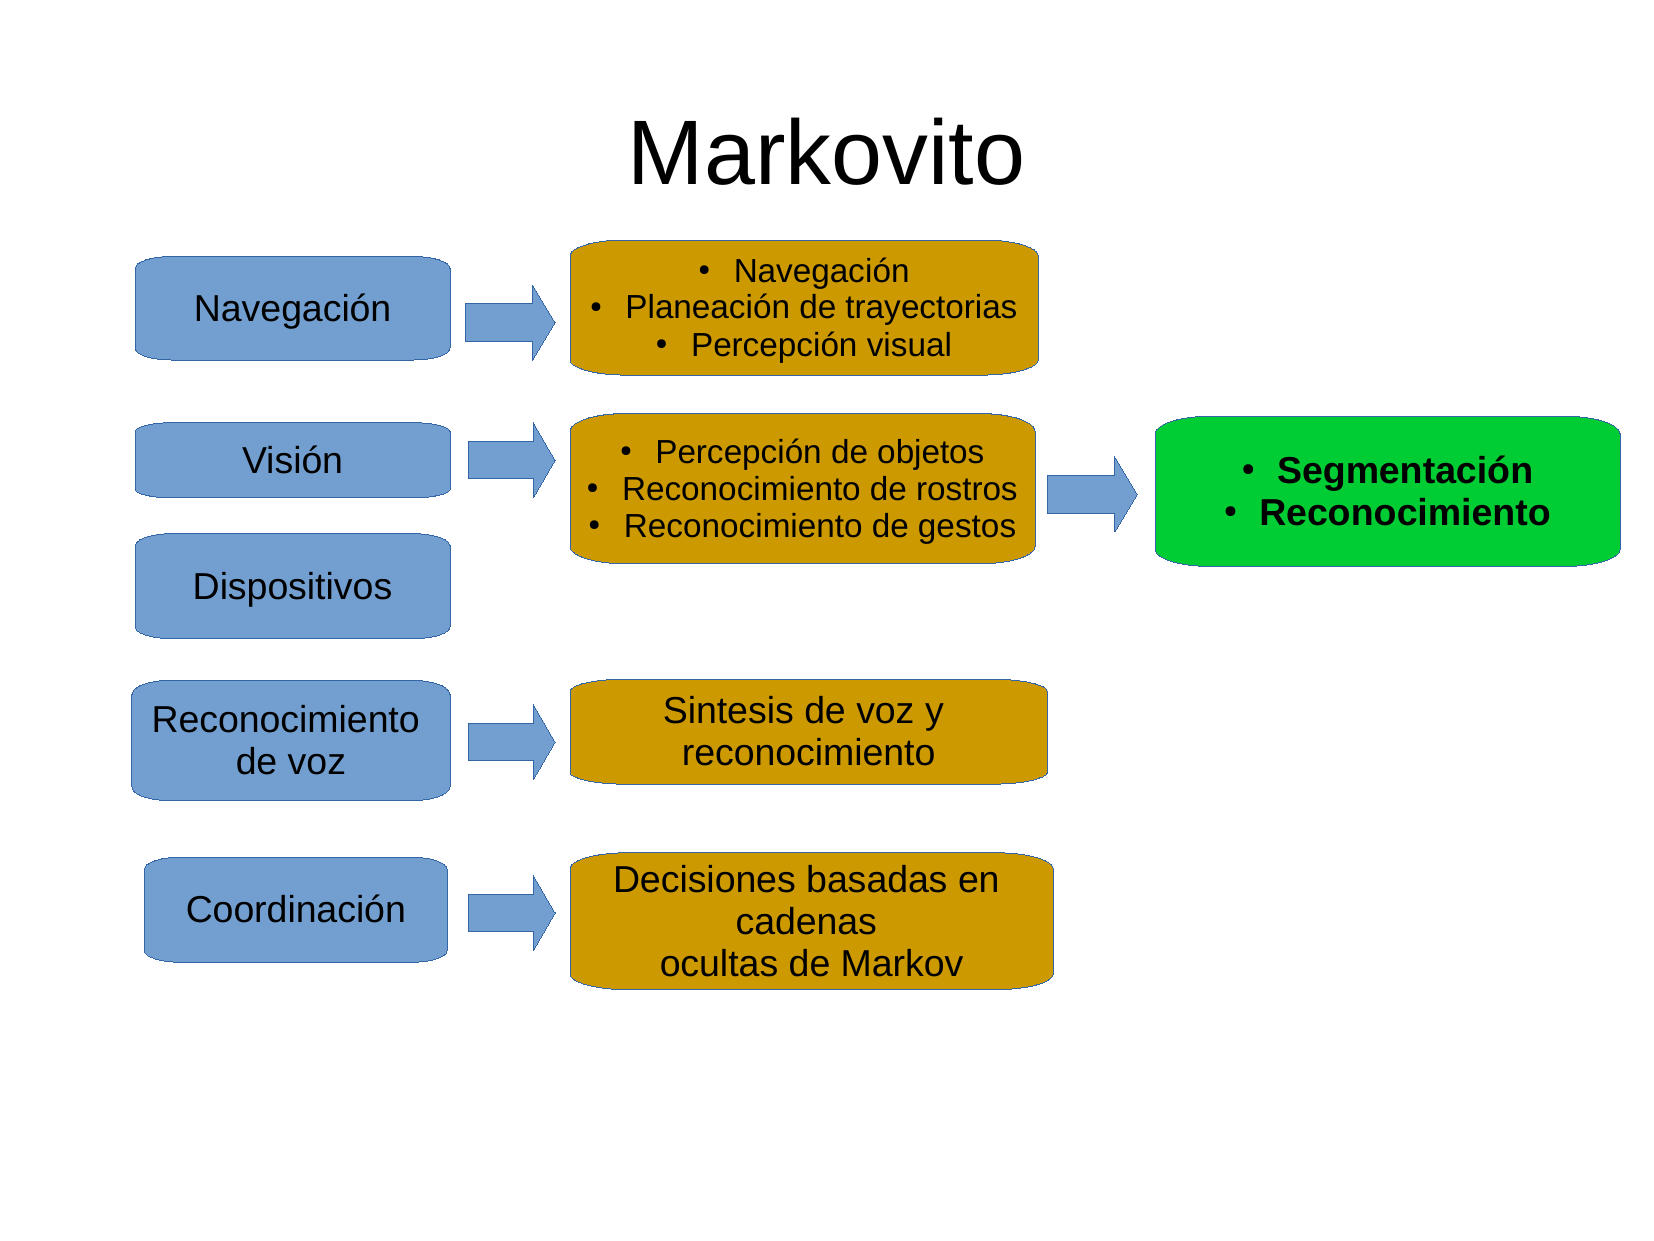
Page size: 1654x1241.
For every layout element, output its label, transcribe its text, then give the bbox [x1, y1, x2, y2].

text_box [468, 875, 556, 951]
title Markovito [82, 49, 1571, 257]
text_box Navegación [135, 256, 451, 361]
text_box [1047, 456, 1138, 532]
text_box Decisiones basadas en cadenas ocultas de Markov [570, 852, 1054, 990]
text_box Visión [135, 422, 451, 498]
text_box Navegación Planeación de trayectorias Percepción visual [570, 240, 1039, 376]
text_box Sintesis de voz y reconocimiento [570, 679, 1048, 785]
text_box Percepción de objetos Reconocimiento de rostros Reconocimiento de gestos [570, 413, 1036, 564]
text_box Reconocimiento de voz [131, 680, 451, 801]
text_box Dispositivos [135, 533, 451, 639]
text_box [468, 422, 556, 498]
text_box [465, 285, 556, 361]
text_box Coordinación [144, 857, 448, 963]
text_box [468, 704, 556, 780]
text_box Segmentación Reconocimiento [1155, 416, 1621, 567]
